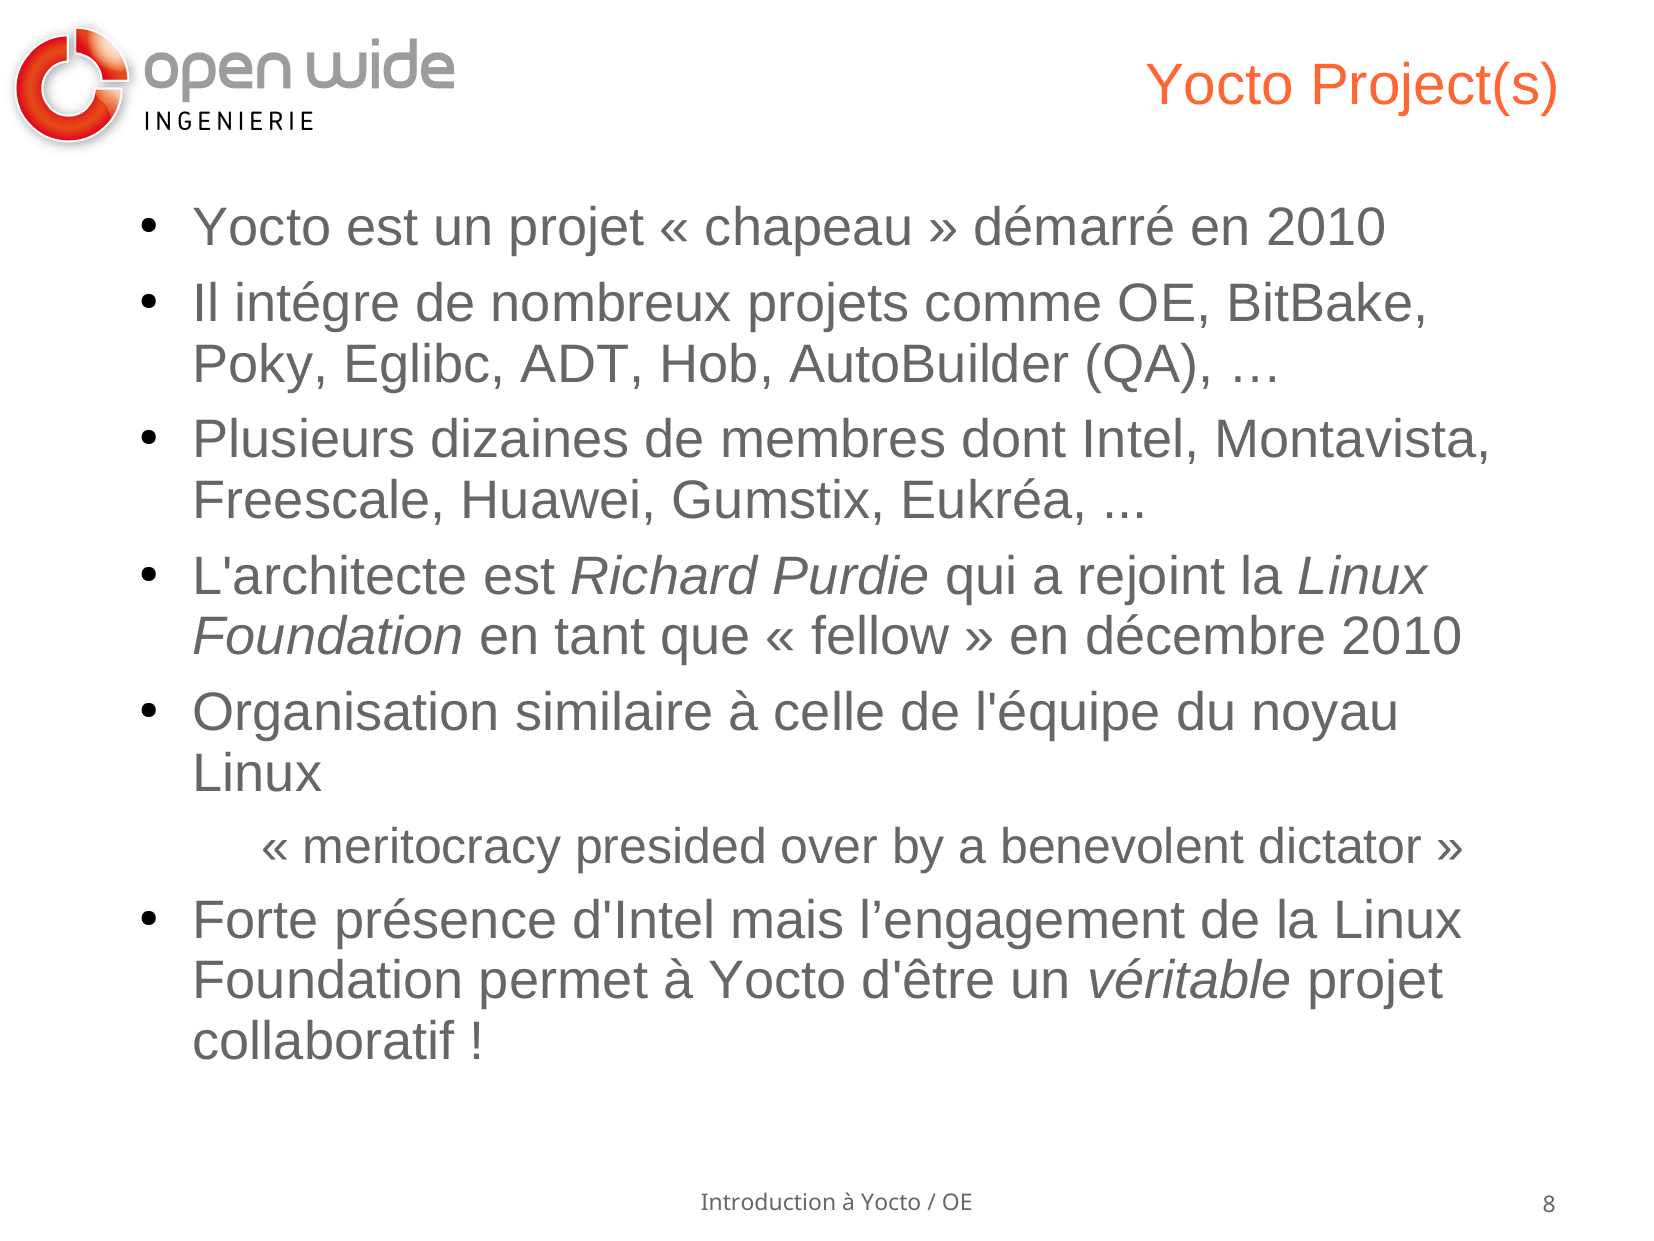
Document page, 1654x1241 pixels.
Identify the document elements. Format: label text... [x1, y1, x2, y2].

picture [0, 0, 454, 161]
title Yocto Project(s) [602, 12, 1561, 157]
list Yocto est un projet « chapeau » démarré en 2010 Il intégre de nombreux projets comme OE, BitBake, Poky, Eglibc, ADT, Hob, AutoBuilder (QA), … Plusieurs dizaines de membres dont Intel, Montavista, Freescale, Huawei, Gumstix, Eukréa, ... L'architecte est Richard Purdie qui a rejoint la Linux Foundation en tant que « fellow » en décembre 2010 Organisation similaire à celle de l'équipe du noyau Linux « meritocracy presided over by a benevolent dictator » Forte présence d'Intel mais l’engagement de la Linux Foundation permet à Yocto d'être un véritable projet collaboratif ! [121, 196, 1534, 1075]
